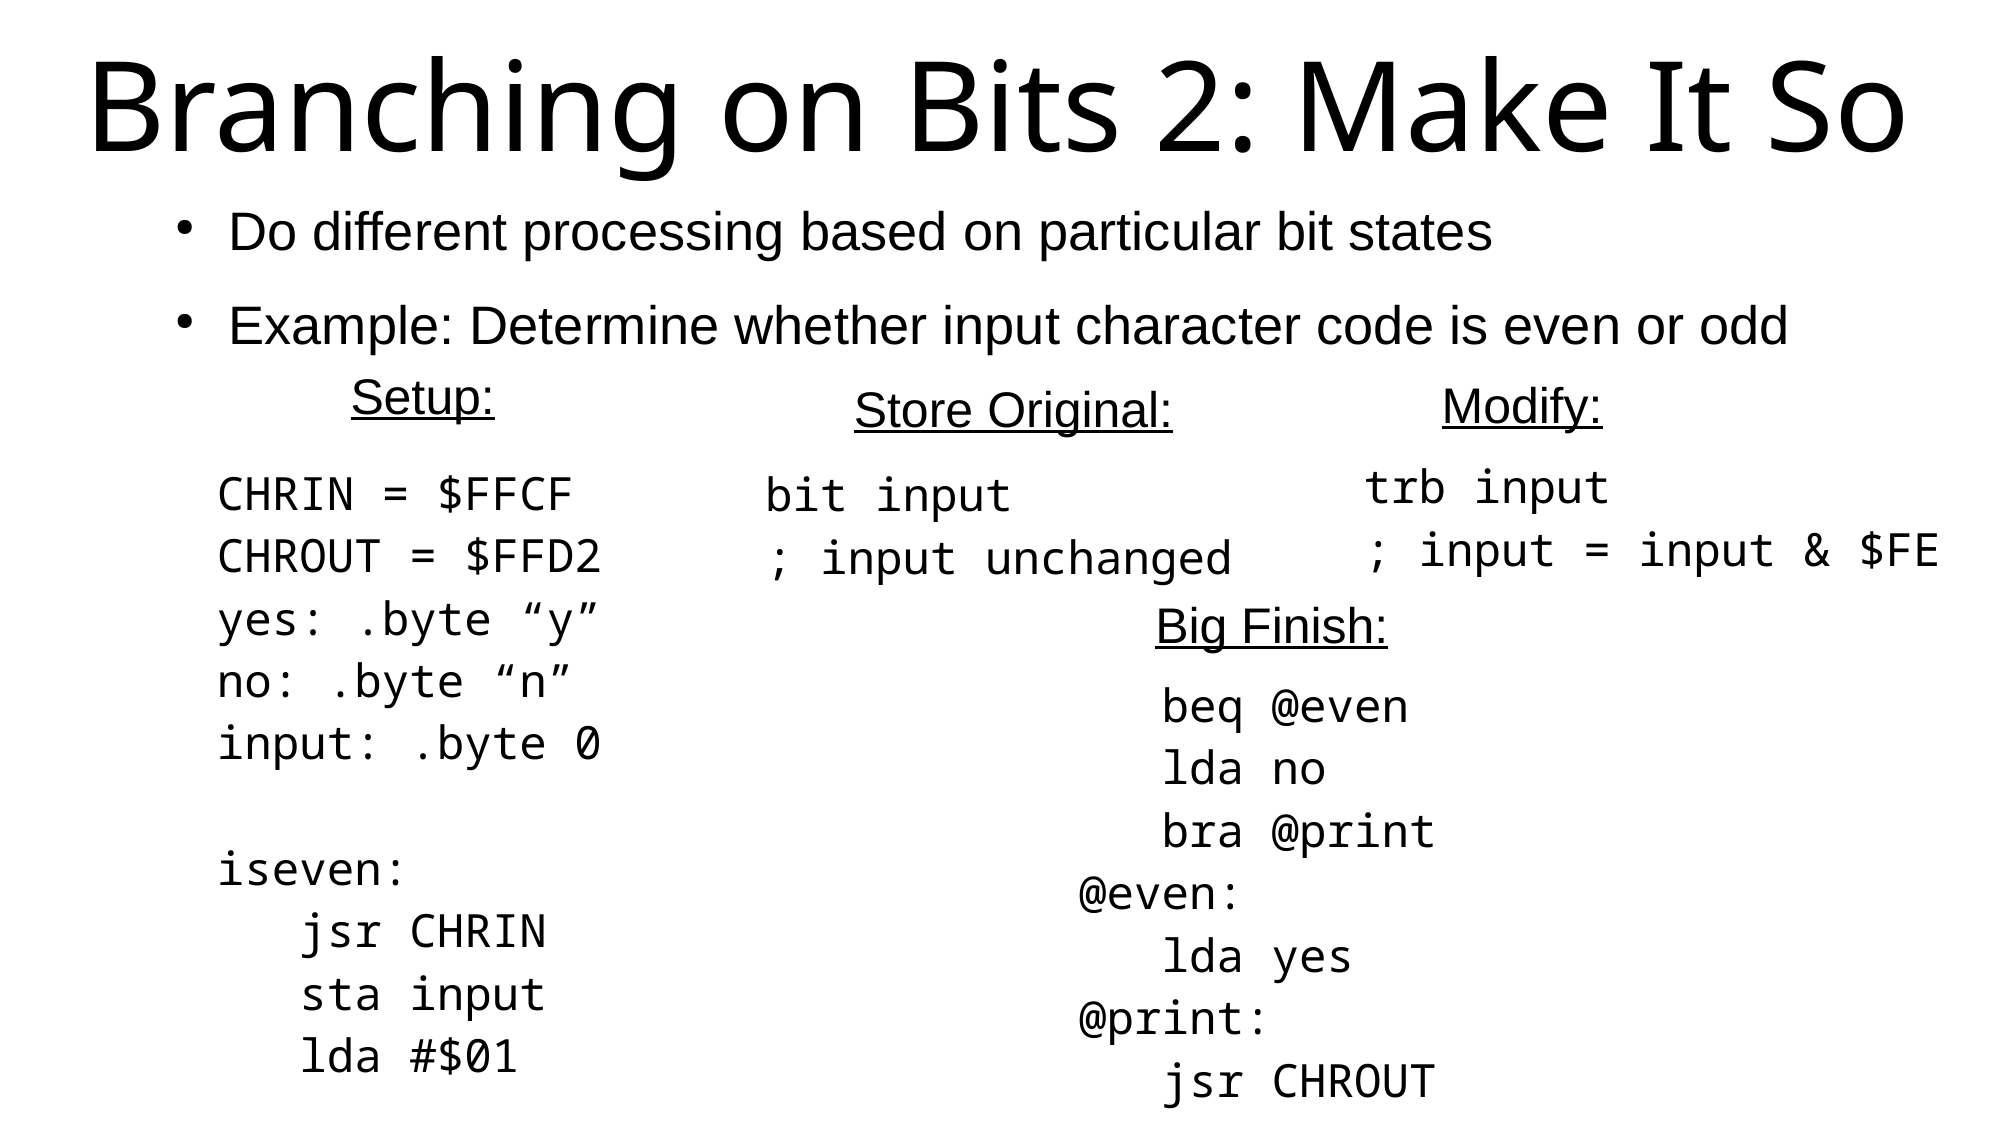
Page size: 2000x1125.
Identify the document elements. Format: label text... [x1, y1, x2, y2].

text_box Modify: [1426, 370, 1779, 442]
title Branching on Bits 2: Make It So [30, 27, 1966, 194]
text_box bit input ; input unchanged [750, 455, 1248, 593]
text_box CHRIN = $FFCF CHROUT = $FFD2 yes: .byte “y” no: .byte “n” input: .byte 0 iseven: jsr CHRIN sta input lda #$01 [202, 453, 759, 1060]
text_box Big Finish: [1140, 590, 1493, 662]
list Do different processing based on particular bit states Example: Determine whether input character code is even or odd [142, 194, 1868, 483]
text_box Setup: [335, 362, 527, 433]
text_box beq @even lda no bra @print @even: lda yes @print: jsr CHROUT rts [1064, 665, 1524, 1093]
text_box Store Original: [839, 374, 1191, 446]
text_box trb input ; input = input & $FE [1348, 447, 1956, 585]
